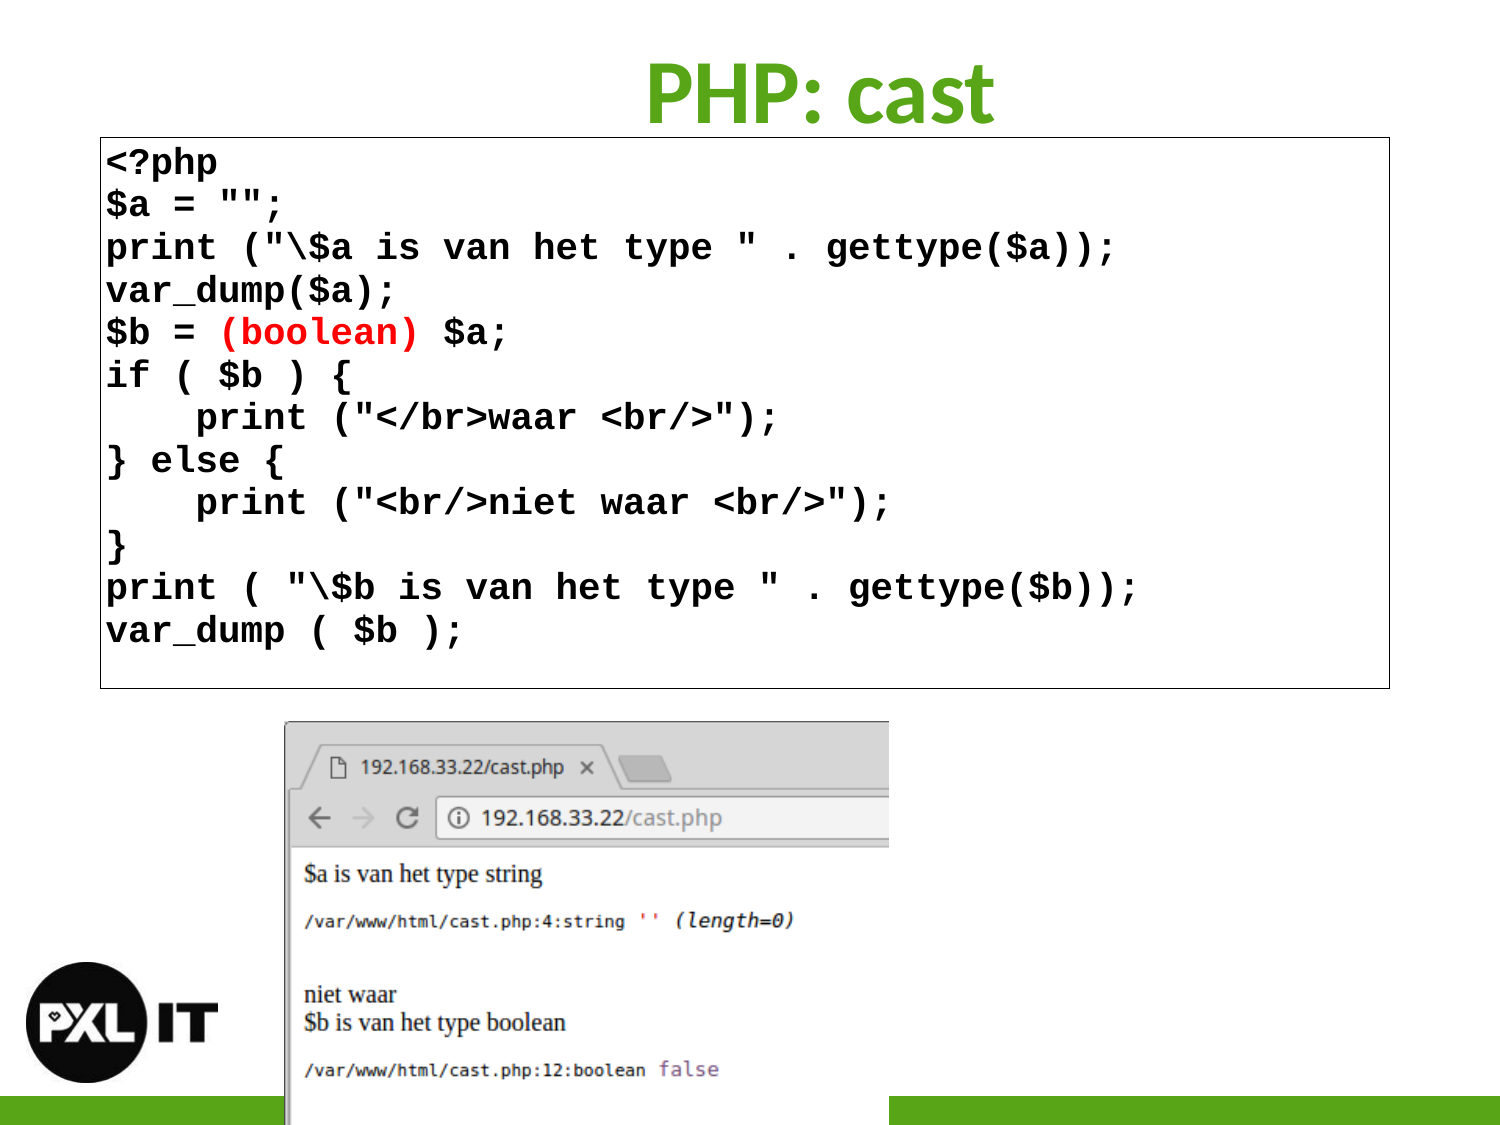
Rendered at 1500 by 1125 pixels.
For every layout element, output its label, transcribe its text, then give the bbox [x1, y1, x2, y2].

picture [26, 962, 218, 1083]
picture [284, 721, 889, 1125]
text_box PHP: cast [201, 24, 1440, 151]
table_header <?php $a = ""; print ("\$a is van het type " . gettype($a)); var_dump($a); $b = (boolean) $a; if ( $b ) { print ("</br>waar <br/>"); } else { print ("<br/>niet waar <br/>"); } print ( "\$b is van het type " . gettype($b)); var_dump ( $b ); [101, 138, 1389, 688]
